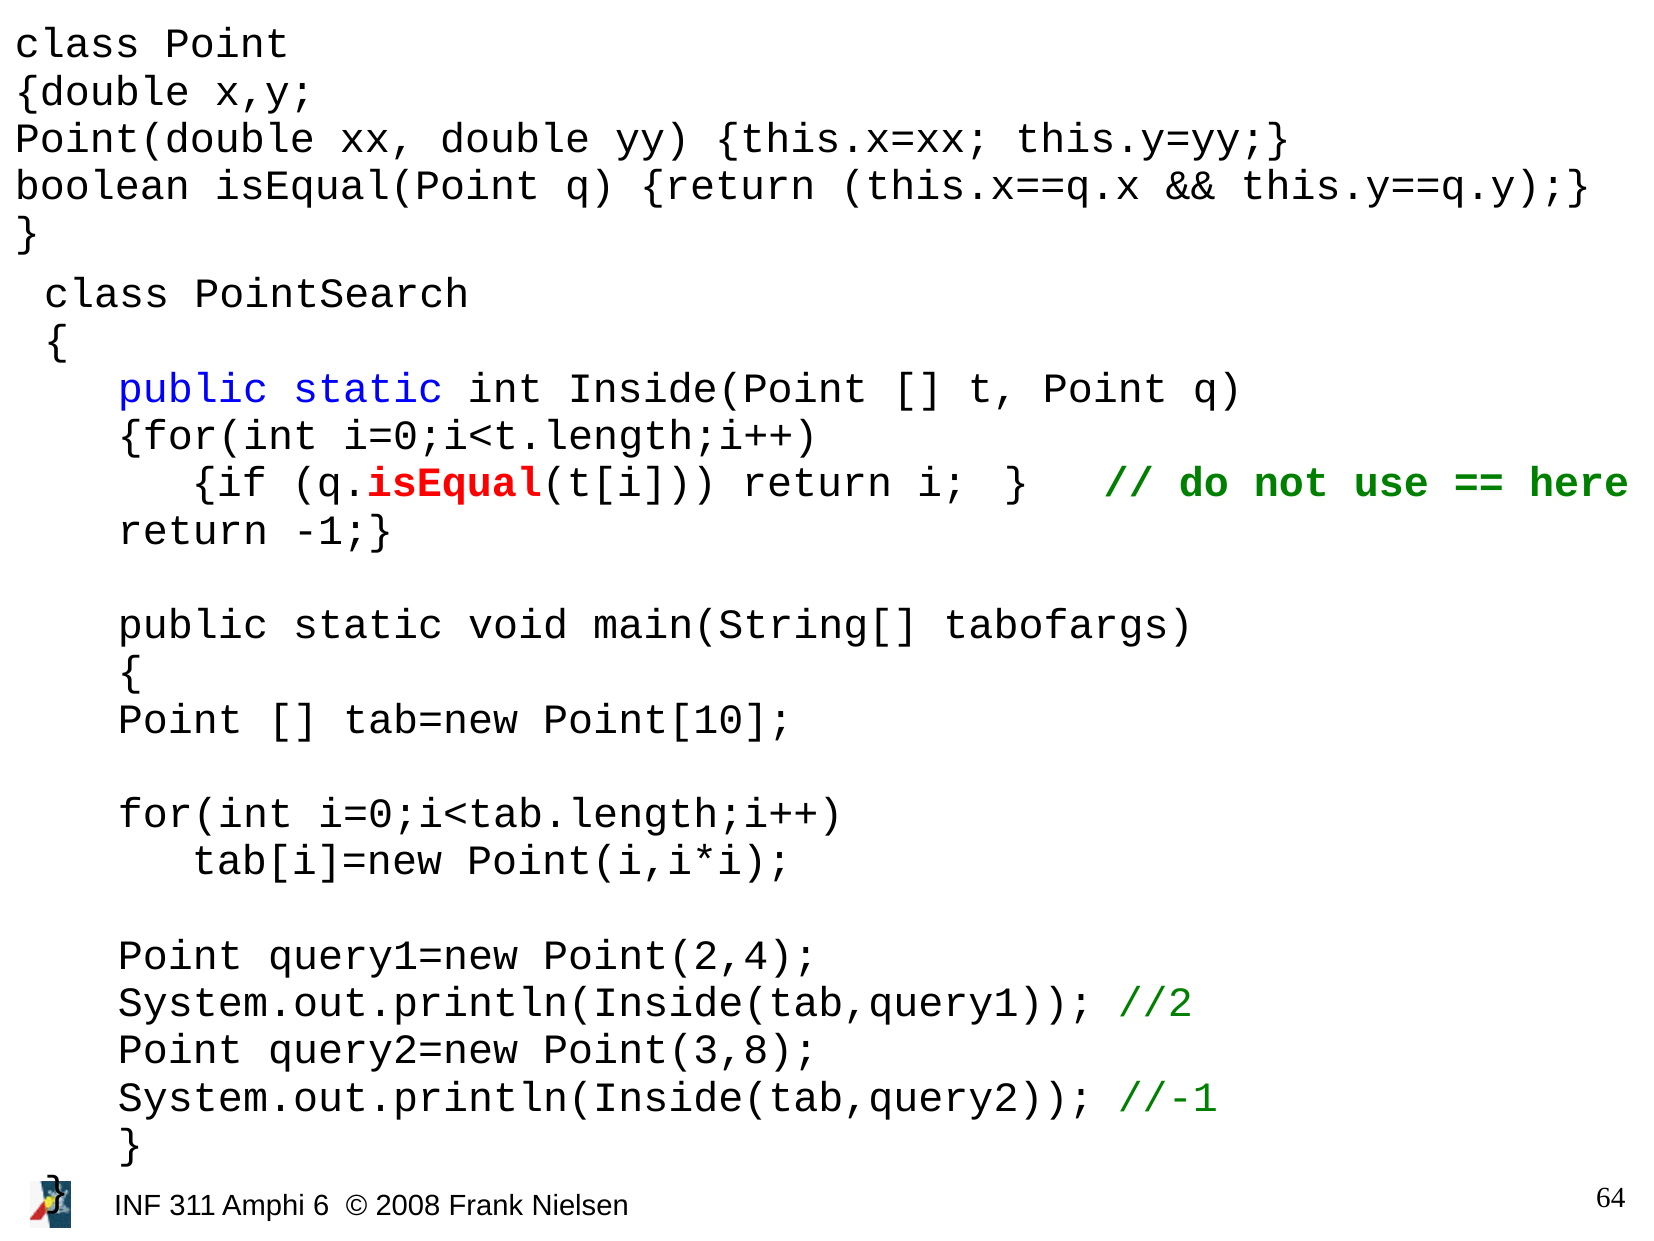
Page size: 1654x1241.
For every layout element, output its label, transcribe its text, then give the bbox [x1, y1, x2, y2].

picture [29, 1181, 71, 1228]
text_box class PointSearch { public static int Inside(Point [] t, Point q) {for(int i=0;i<t.length;i++) {if (q.isEqual(t[i])) return i; } // do not use == here return -1;} public static void main(String[] tabofargs) { Point [] tab=new Point[10]; for(int i=0;i<tab.length;i++) tab[i]=new Point(i,i*i); Point query1=new Point(2,4); System.out.println(Inside(tab,query1)); //2 Point query2=new Point(3,8); System.out.println(Inside(tab,query2)); //-1 } } [29, 265, 1654, 1179]
text_box class Point {double x,y; Point(double xx, double yy) {this.x=xx; this.y=yy;} boolean isEqual(Point q) {return (this.x==q.x && this.y==q.y);} } [0, 15, 1654, 368]
